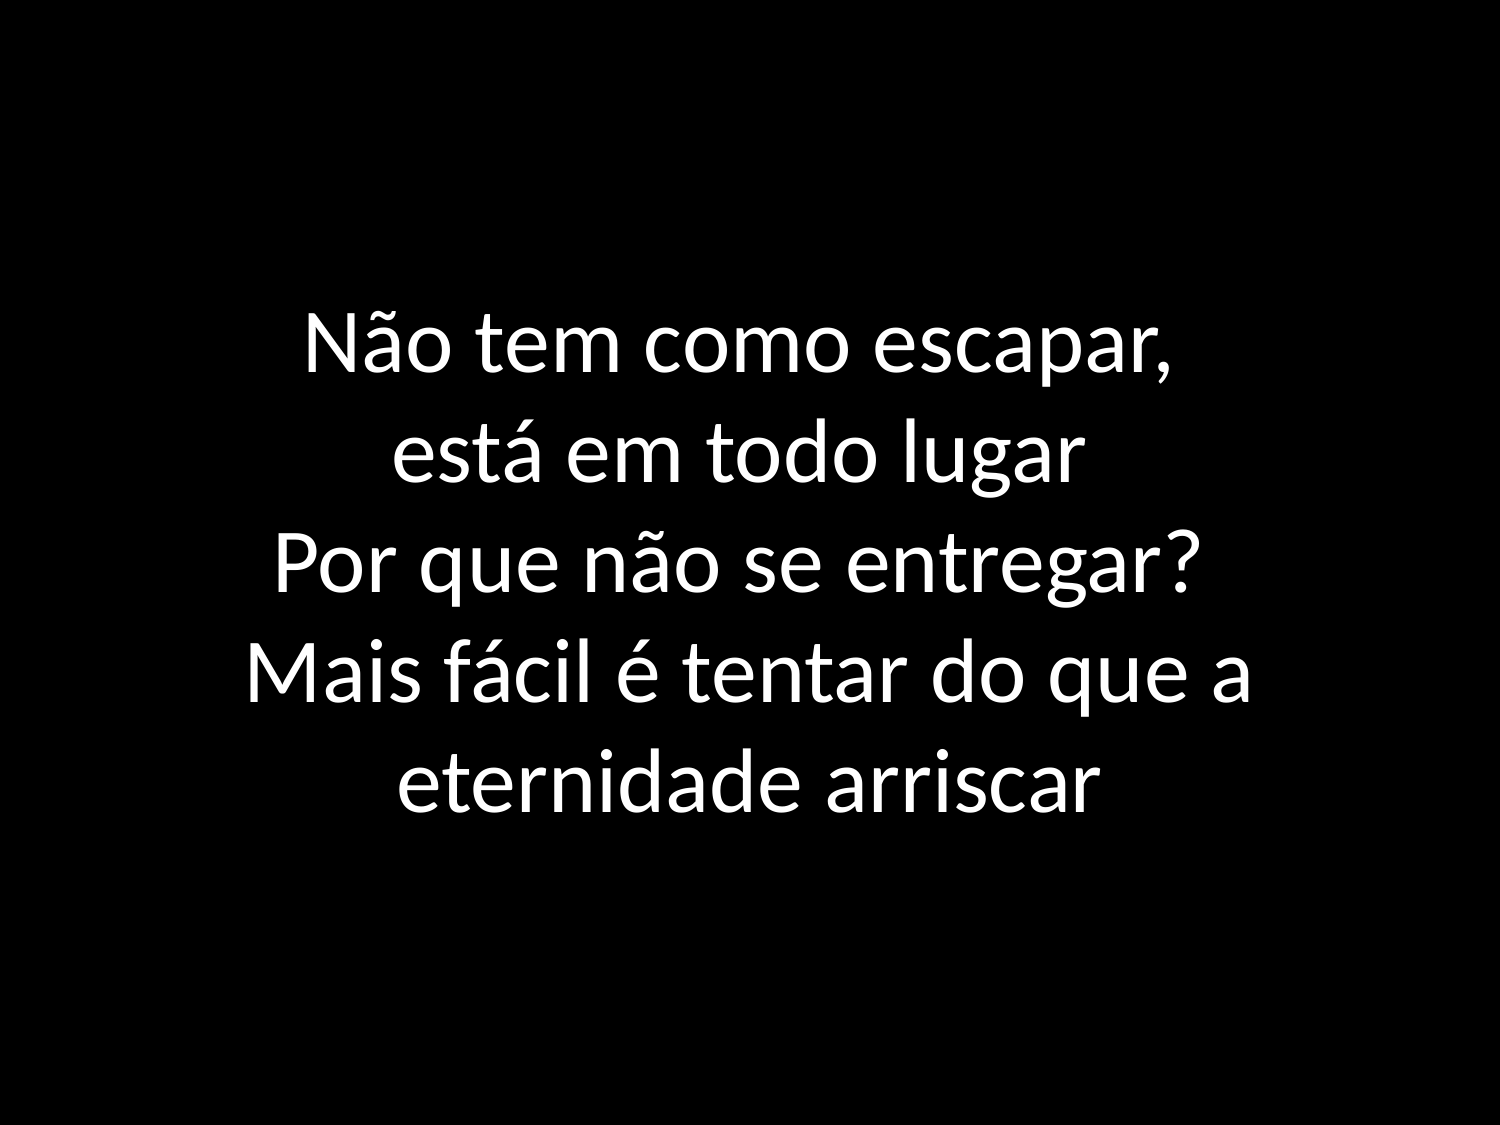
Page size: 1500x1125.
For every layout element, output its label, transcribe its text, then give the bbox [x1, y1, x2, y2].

title Não tem como escapar, está em todo lugar Por que não se entregar? Mais fácil é tentar do que a eternidade arriscar [75, 45, 1425, 1067]
